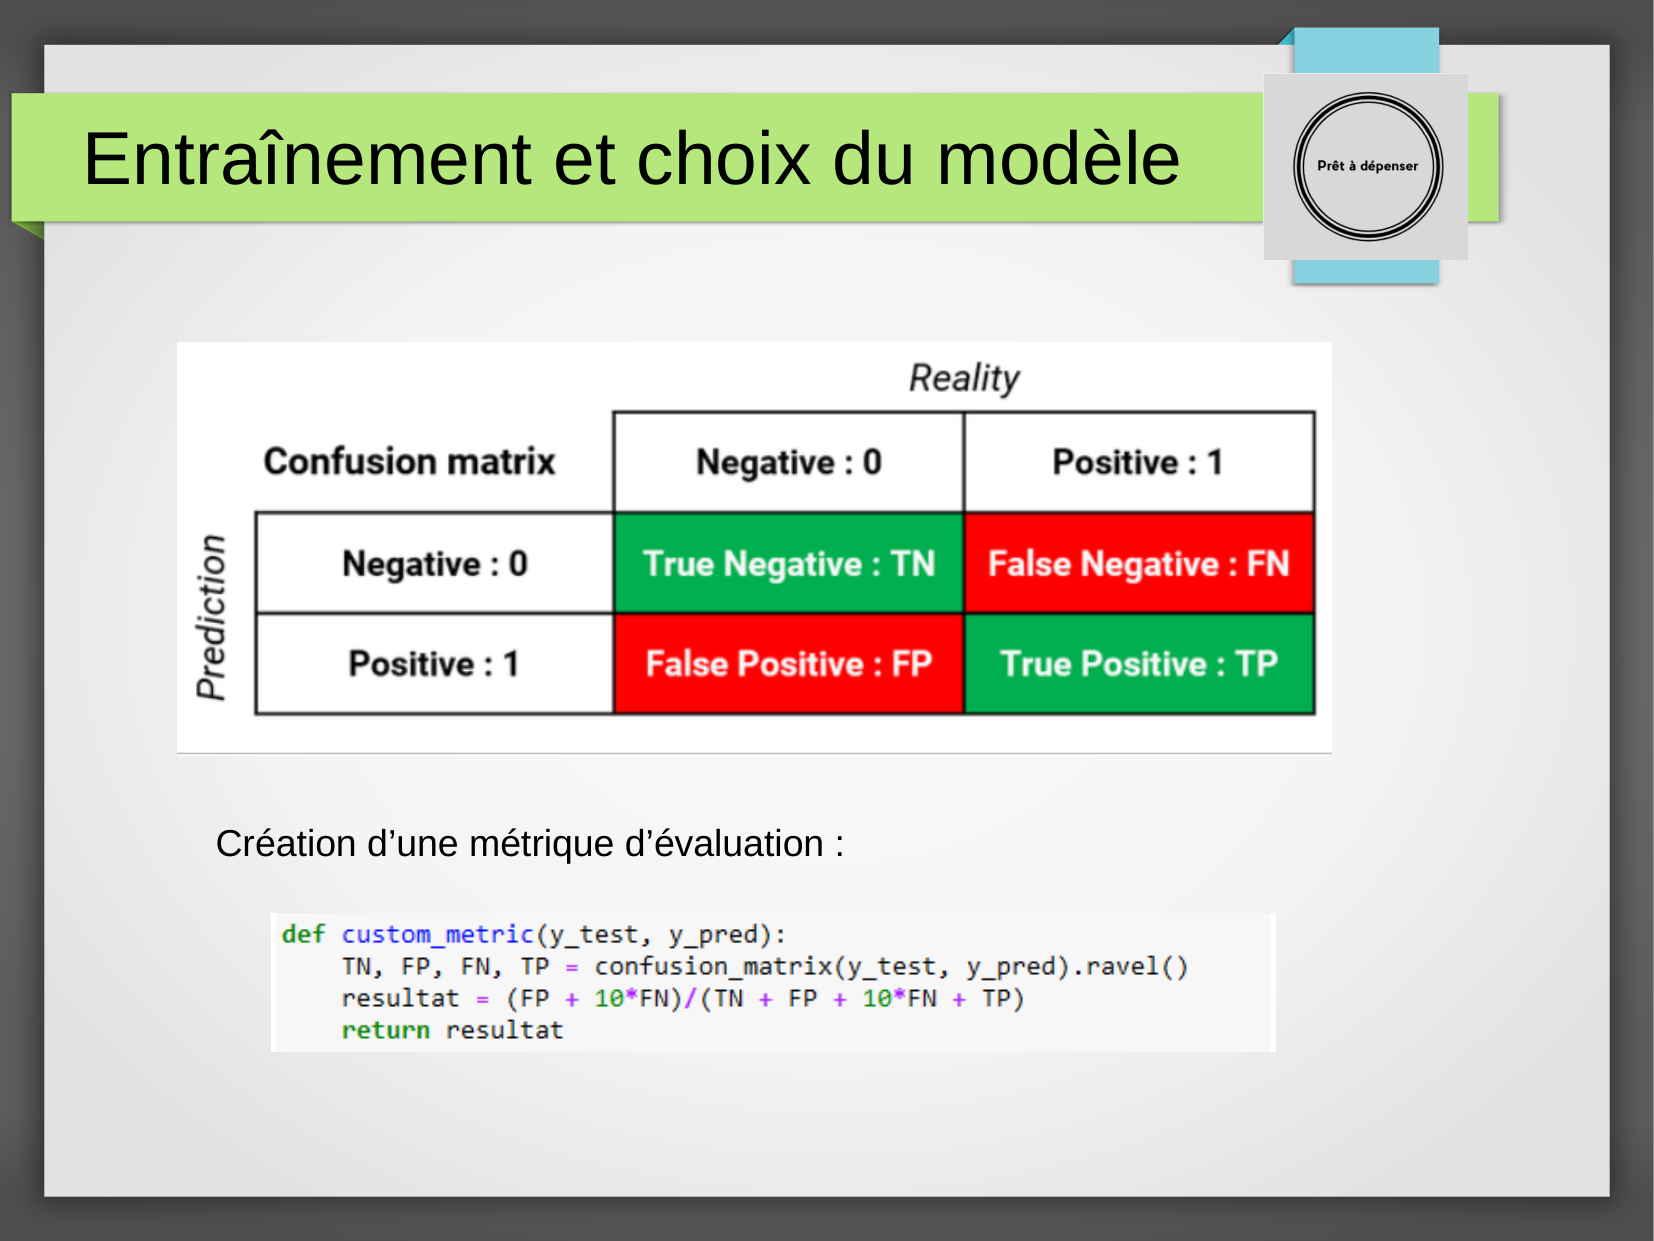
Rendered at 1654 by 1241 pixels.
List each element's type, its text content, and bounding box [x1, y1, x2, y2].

text_box Création d’une métrique d’évaluation : [200, 814, 1264, 872]
picture [0, 0, 1654, 1241]
title Entraînement et choix du modèle [82, 116, 1263, 201]
